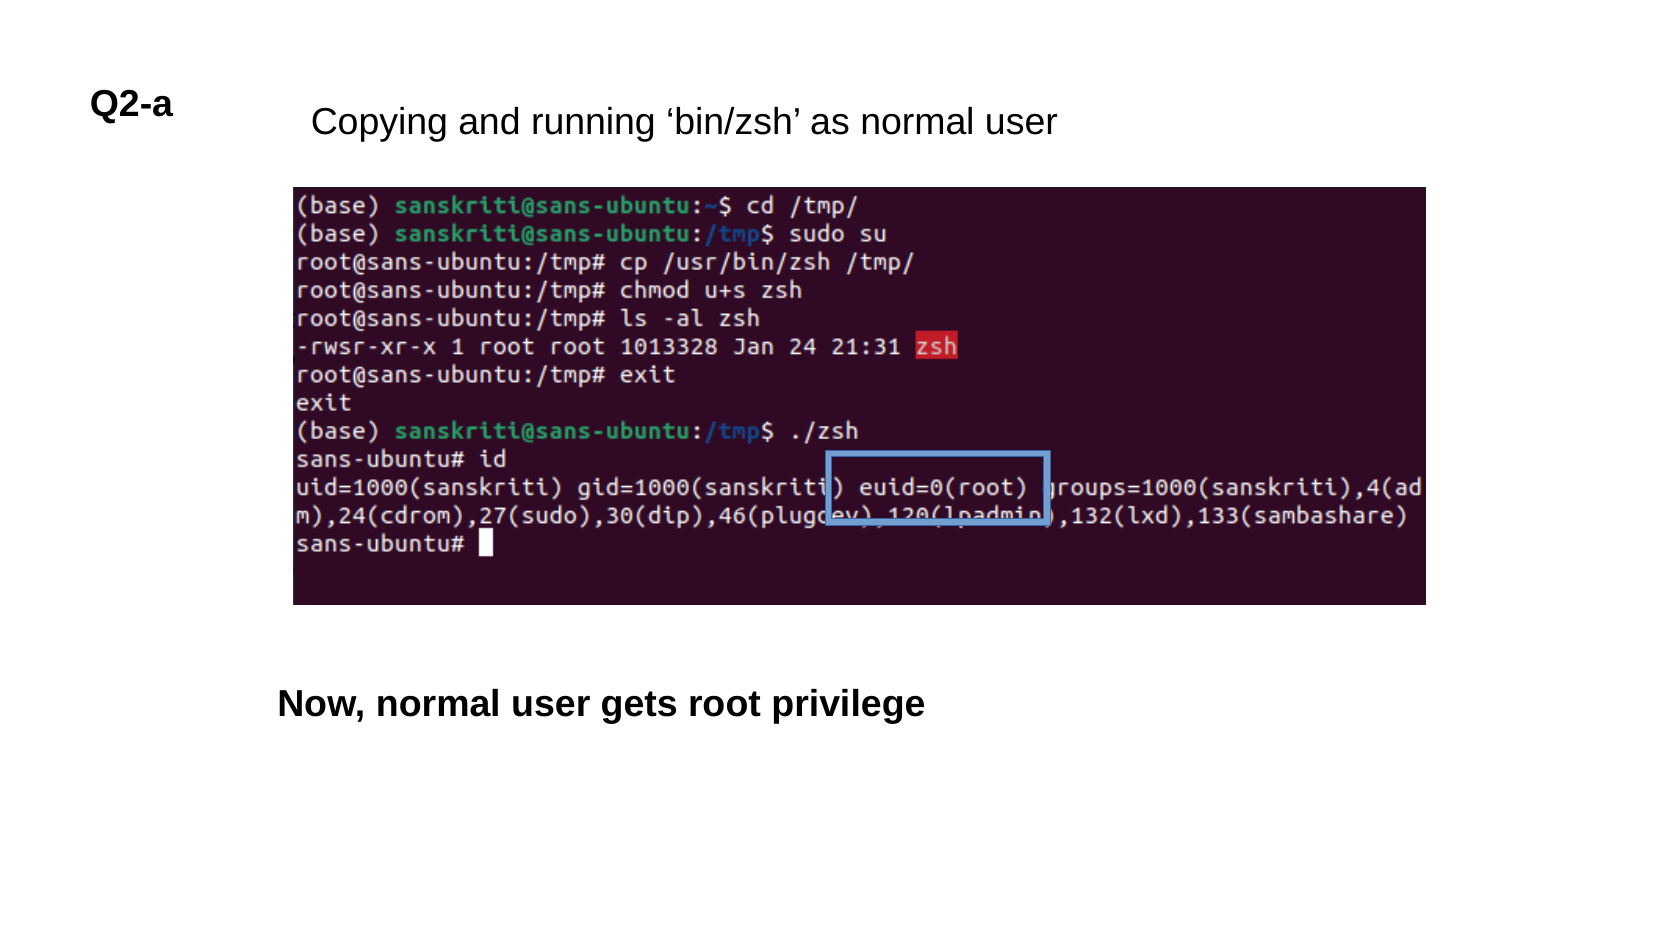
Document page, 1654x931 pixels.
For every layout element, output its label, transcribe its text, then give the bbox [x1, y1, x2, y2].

picture [293, 187, 1426, 605]
text_box Copying and running ‘bin/zsh’ as normal user [296, 93, 1073, 151]
text_box [825, 450, 1051, 526]
text_box Q2-a [75, 75, 188, 132]
text_box Now, normal user gets root privilege [262, 675, 942, 732]
